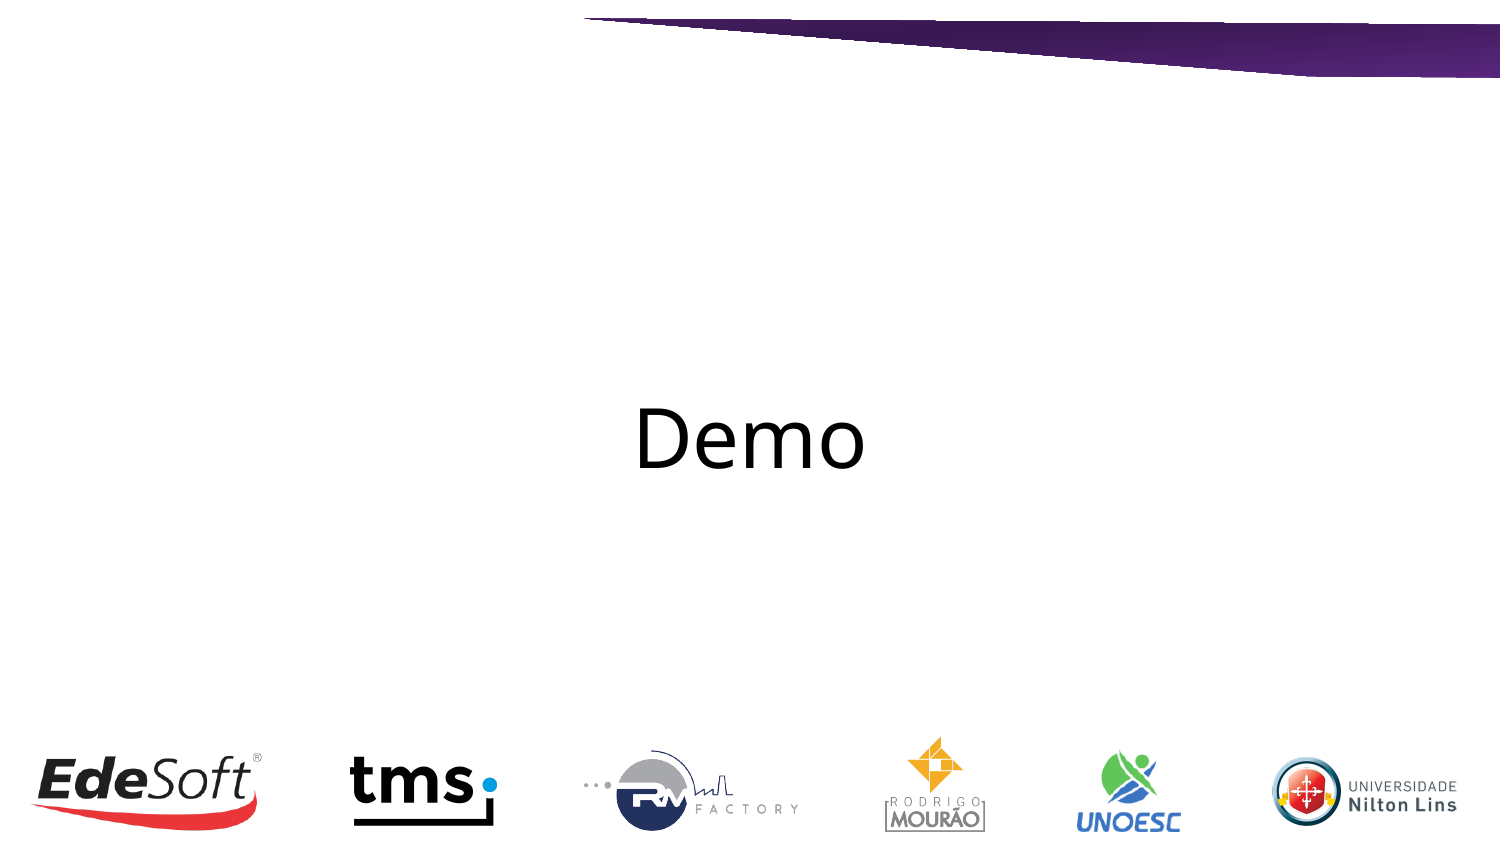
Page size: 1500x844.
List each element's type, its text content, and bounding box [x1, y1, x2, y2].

picture [1268, 751, 1462, 831]
title Demo [112, 398, 1388, 473]
picture [347, 751, 500, 831]
picture [30, 751, 264, 831]
picture [1077, 749, 1181, 832]
picture [885, 736, 985, 832]
picture [584, 750, 798, 831]
